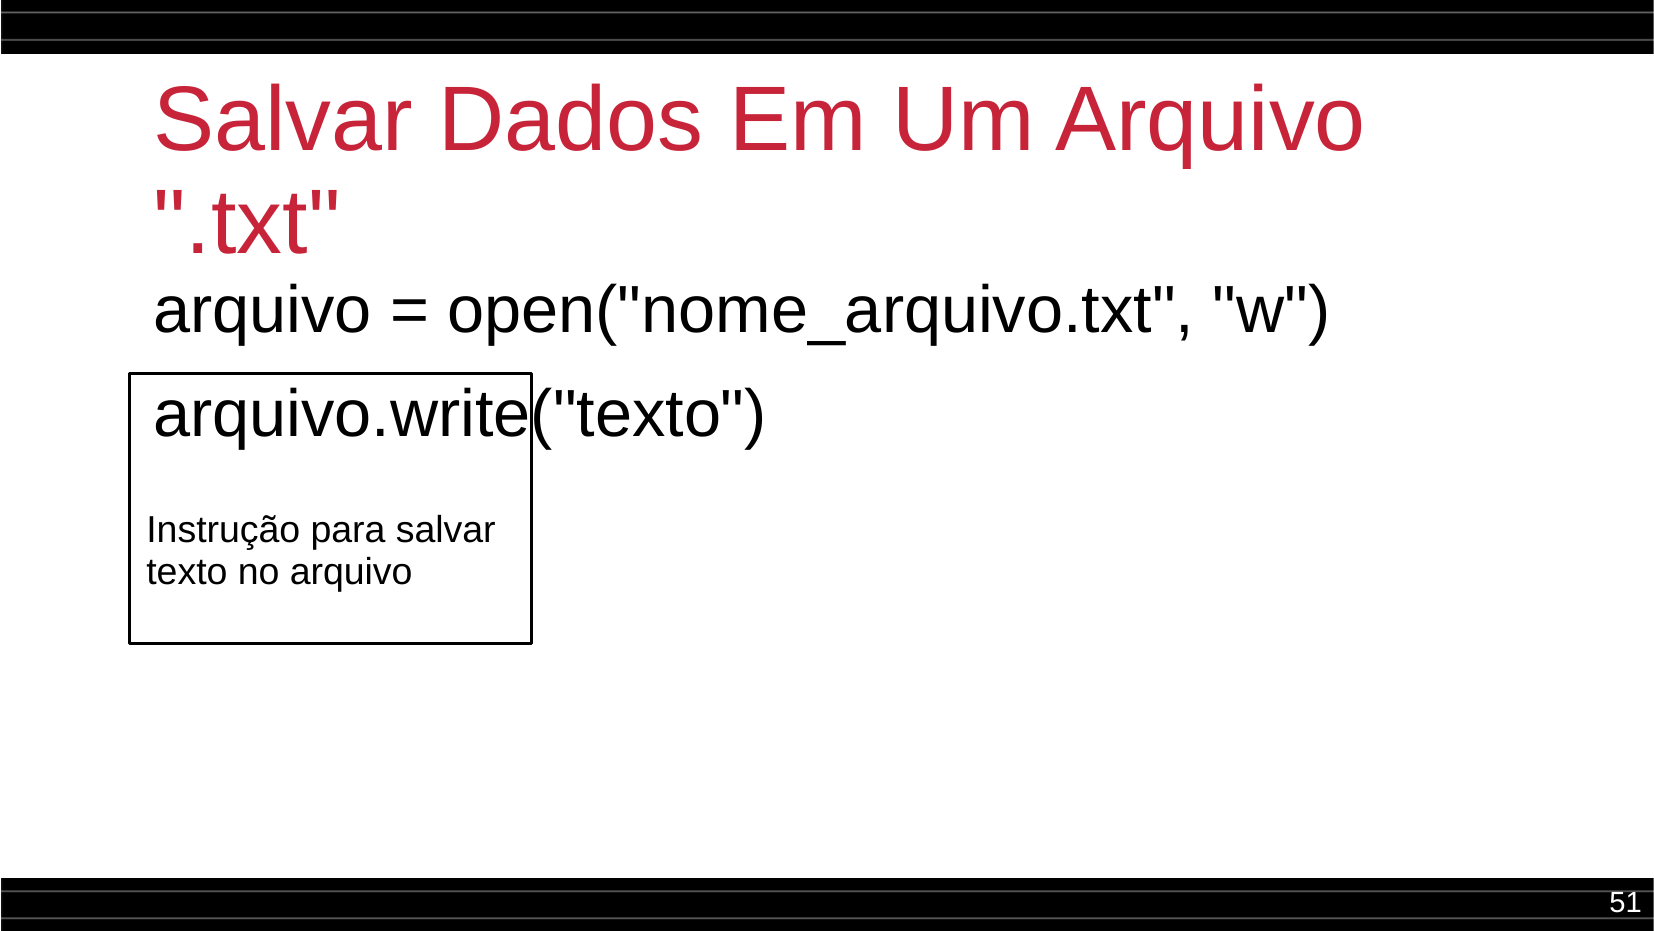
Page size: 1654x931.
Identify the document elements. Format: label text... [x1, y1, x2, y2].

picture [1, 878, 1654, 931]
text_box Instrução para salvar texto no arquivo [129, 373, 532, 644]
title Salvar Dados Em Um Arquivo ".txt" [82, 67, 1571, 271]
picture [1, 0, 1654, 54]
list arquivo = open("nome_arquivo.txt", "w") arquivo.write("texto") [82, 271, 1571, 758]
